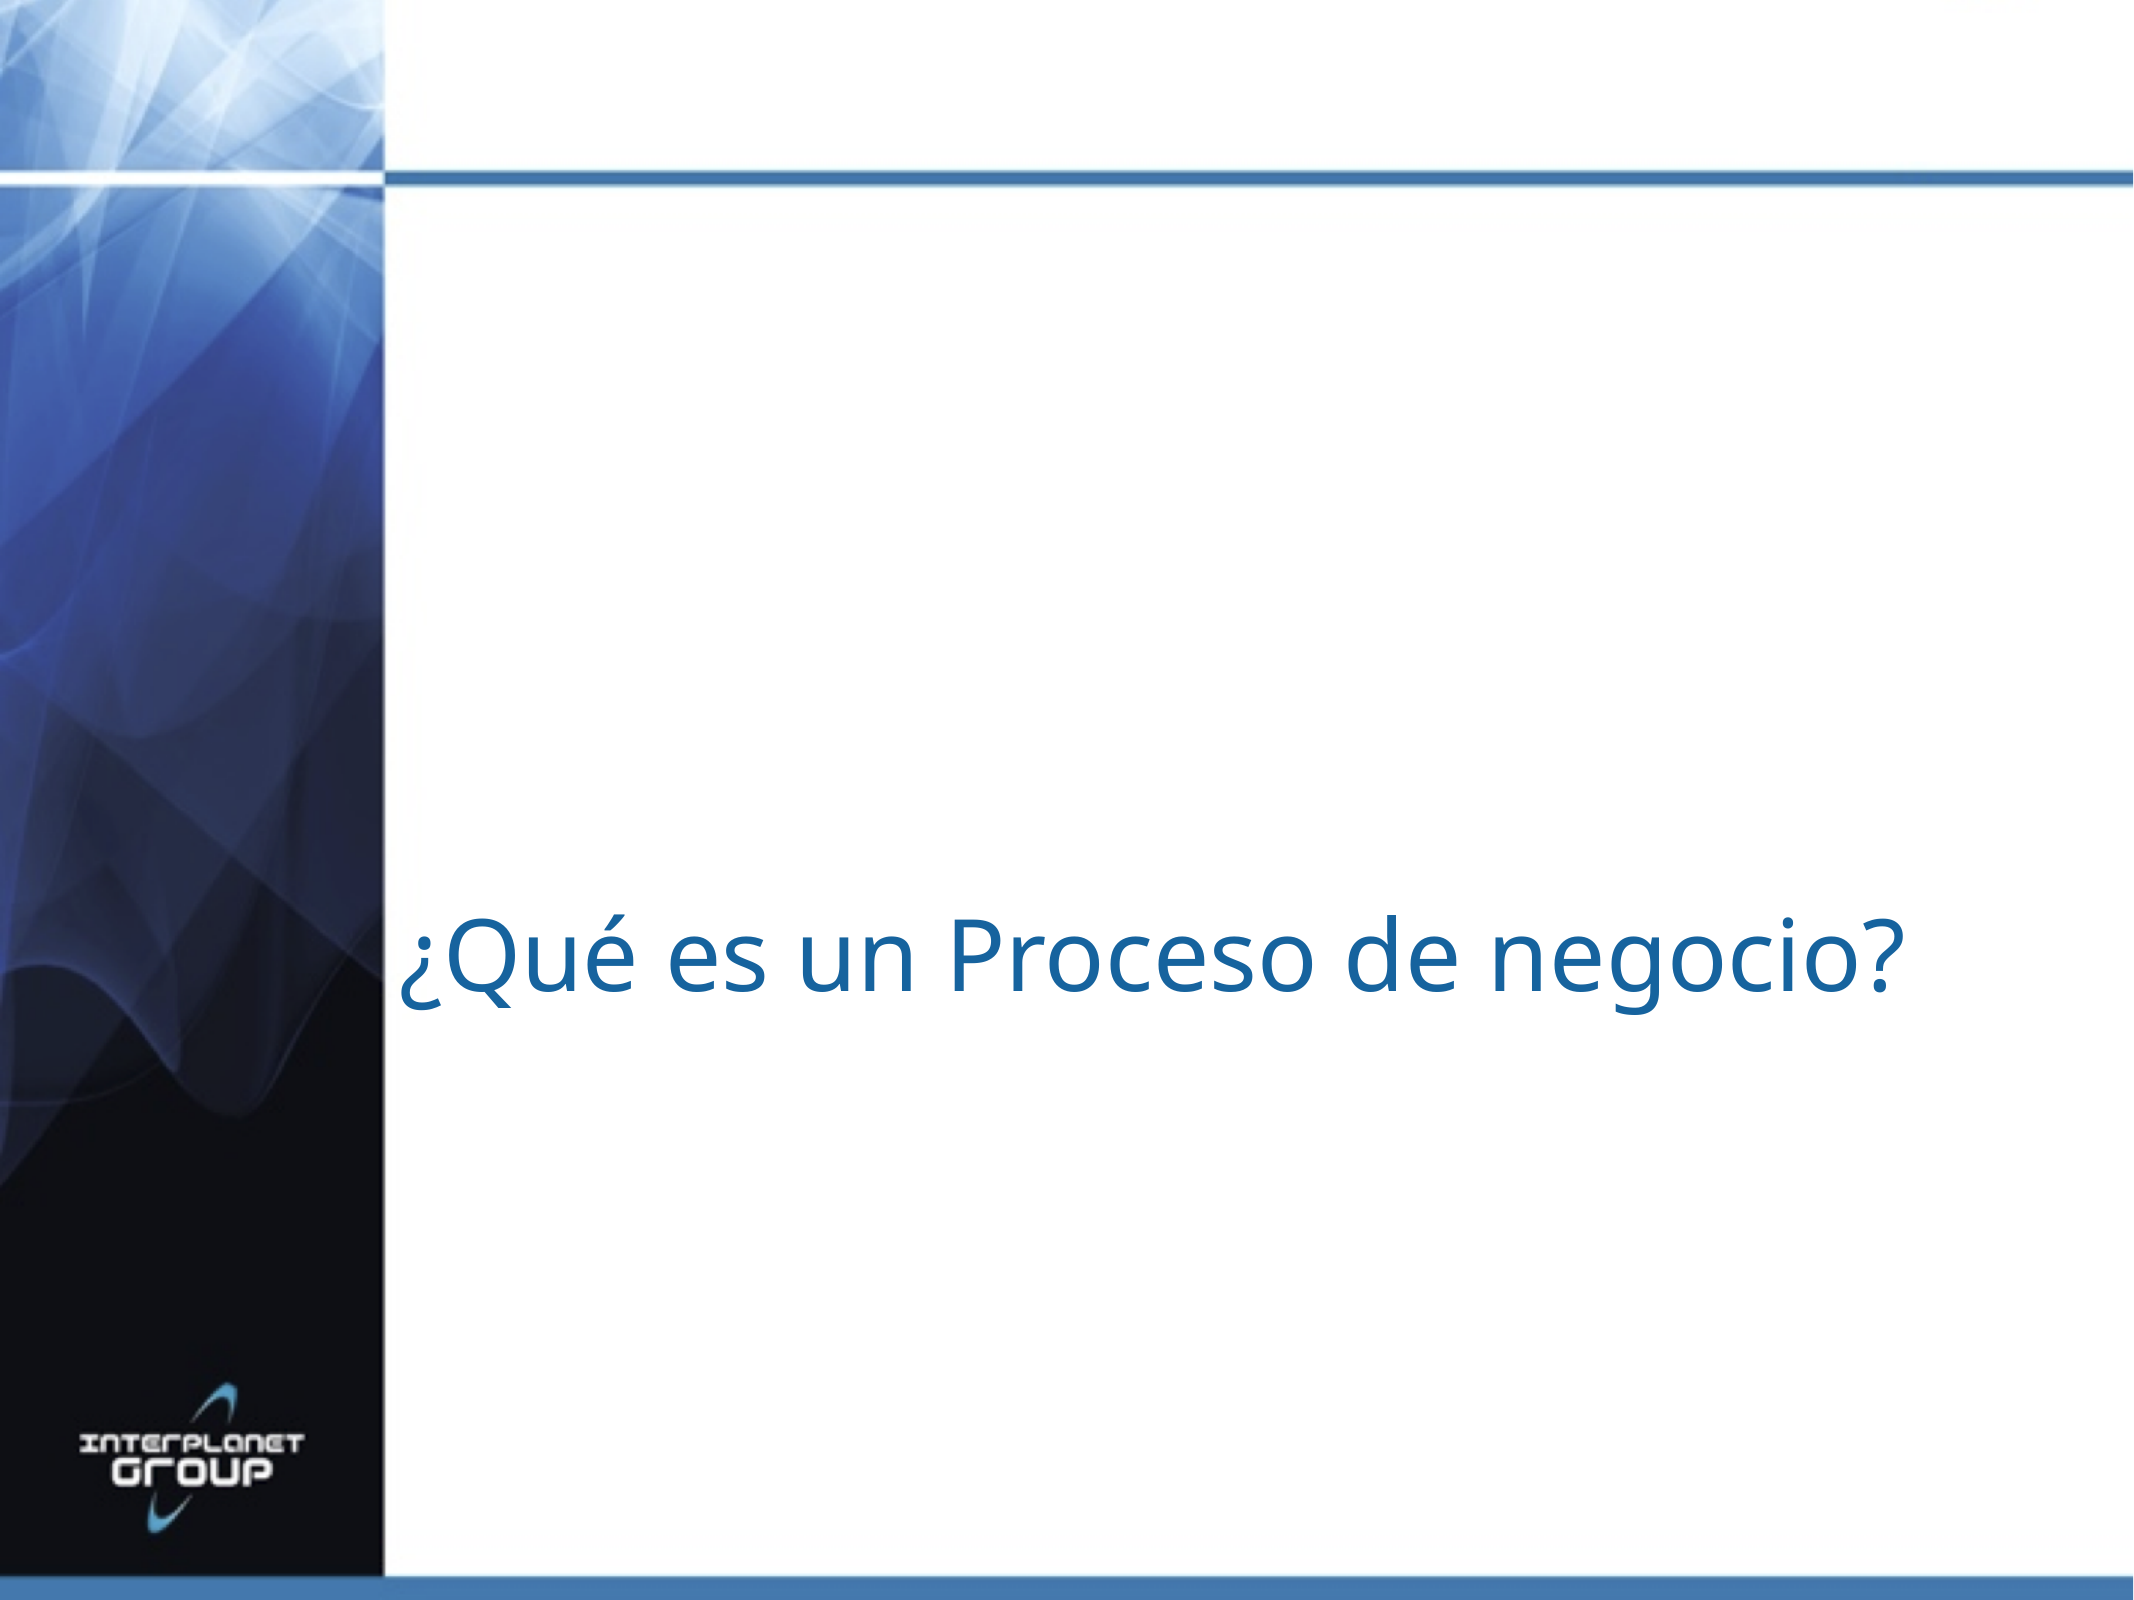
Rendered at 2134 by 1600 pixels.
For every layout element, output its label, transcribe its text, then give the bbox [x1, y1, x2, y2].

picture [0, 0, 2134, 1600]
list ¿Qué es un Proceso de negocio? [391, 335, 2109, 1567]
title [391, 22, 2109, 335]
